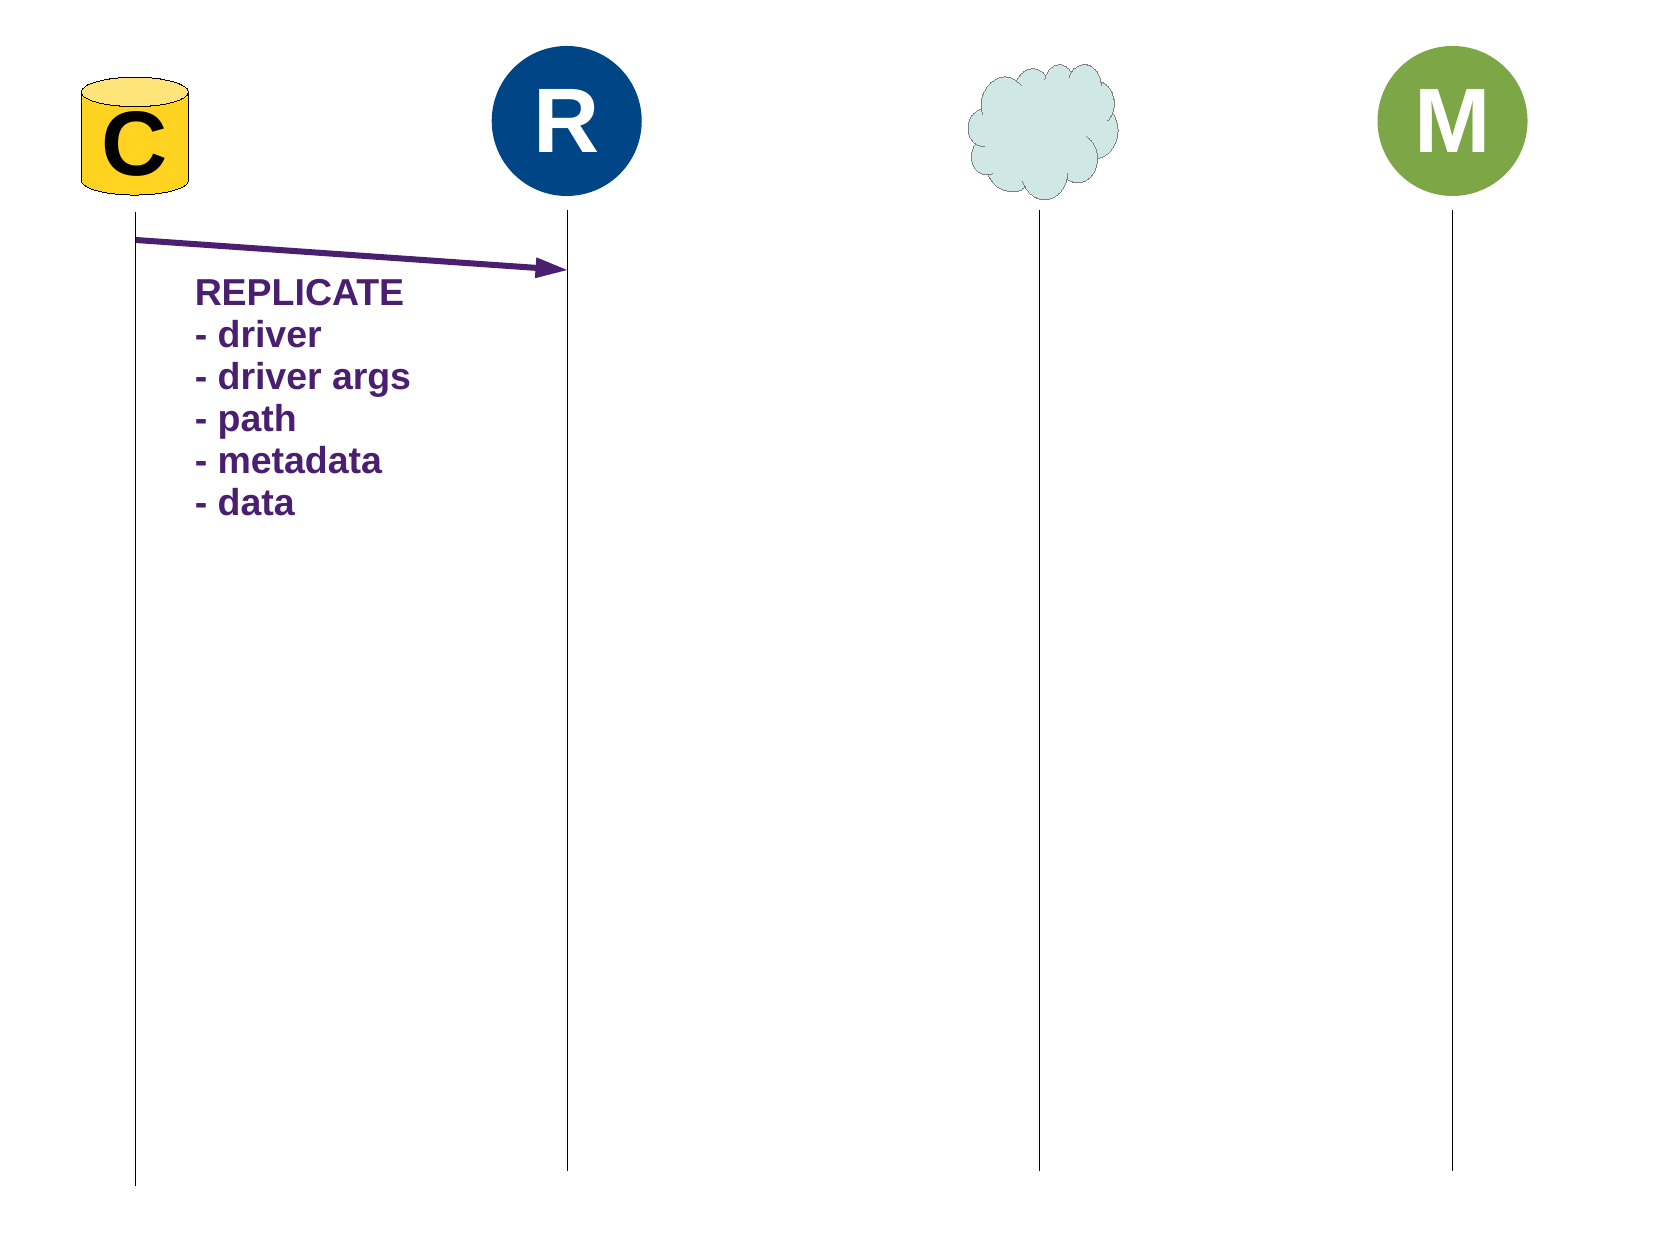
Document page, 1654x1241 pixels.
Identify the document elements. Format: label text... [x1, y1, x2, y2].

text_box M [1377, 45, 1528, 197]
text_box REPLICATE - driver - driver args - path - metadata - data [180, 264, 451, 531]
text_box R [491, 45, 642, 197]
text_box [968, 64, 1119, 200]
text_box C [81, 93, 189, 196]
